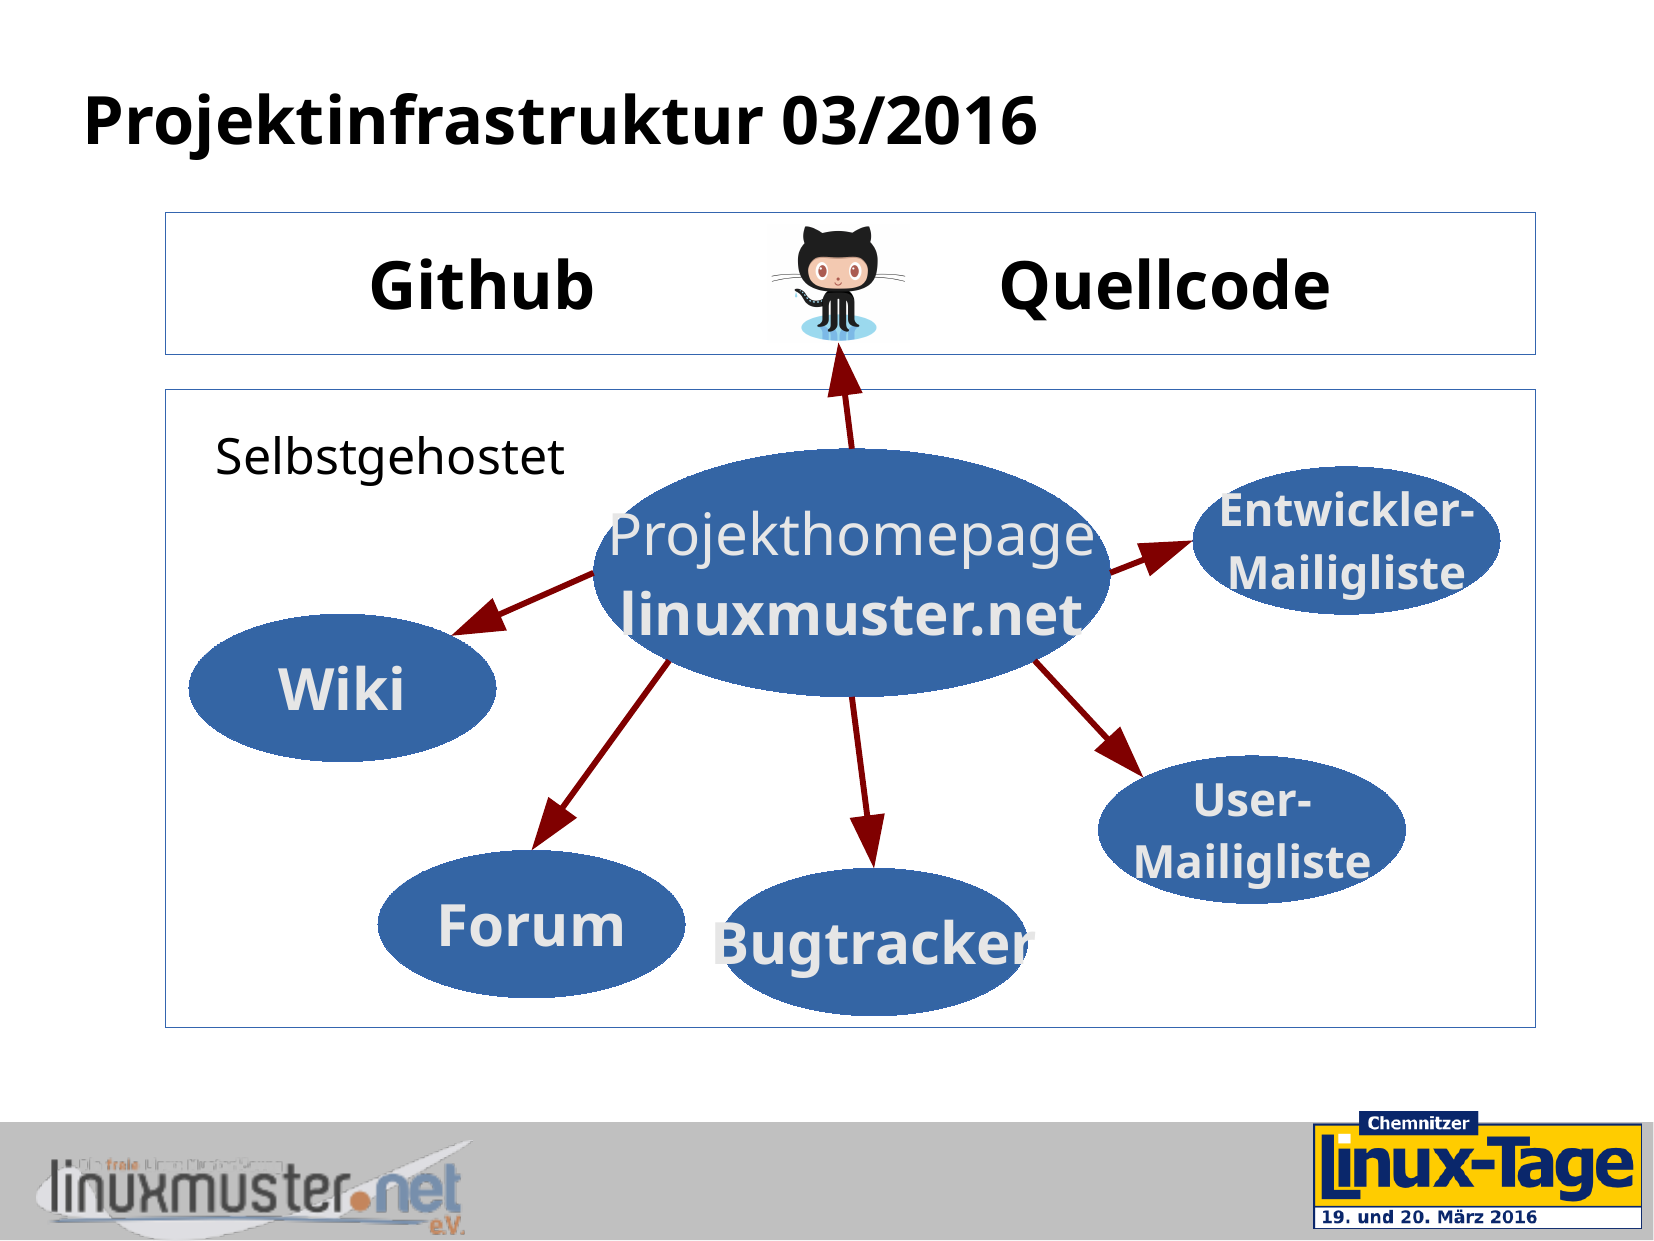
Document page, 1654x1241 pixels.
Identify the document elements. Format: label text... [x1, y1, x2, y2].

title Projektinfrastruktur 03/2016 [82, 49, 1571, 189]
picture [767, 224, 910, 343]
picture [36, 1140, 473, 1241]
text_box Entwickler- Mailigliste [1192, 466, 1501, 615]
text_box Forum [377, 850, 686, 998]
text_box Wiki [188, 614, 497, 762]
text_box User- Mailigliste [1098, 755, 1406, 904]
text_box Selbstgehostet [200, 413, 505, 485]
text_box Projekthomepage linuxmuster.net [593, 448, 1111, 697]
text_box Github Quellcode [165, 212, 1536, 355]
picture [1313, 1111, 1642, 1229]
text_box Bugtracker [726, 868, 1027, 1016]
